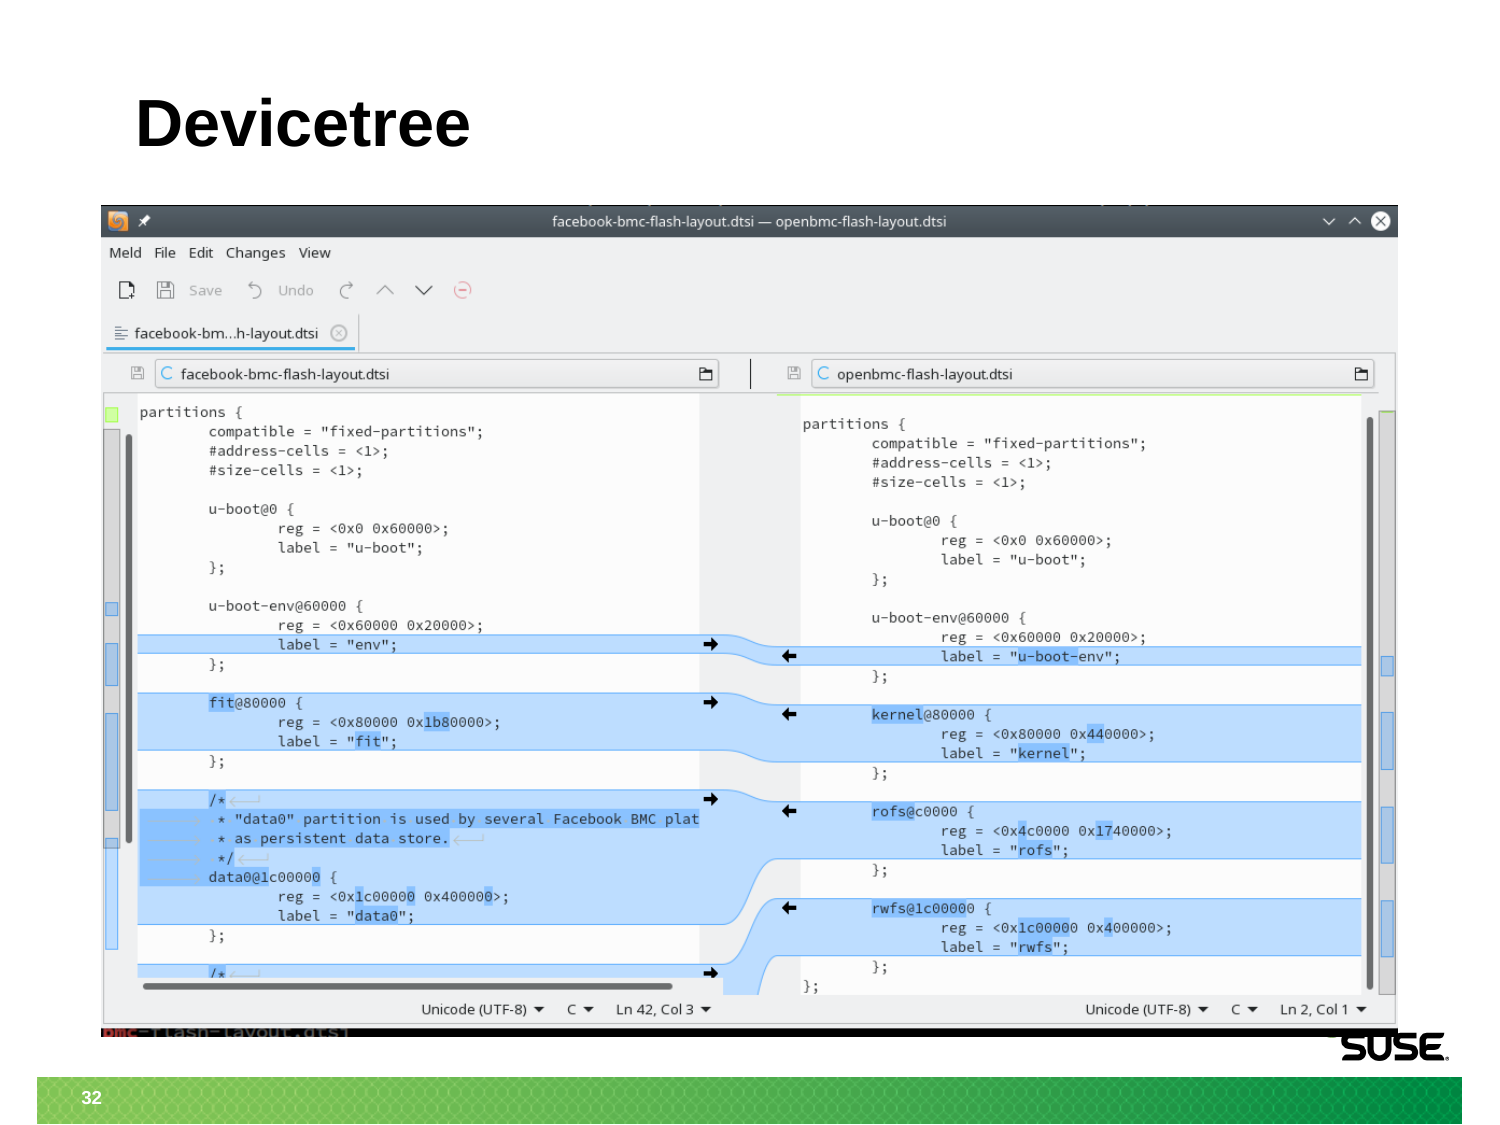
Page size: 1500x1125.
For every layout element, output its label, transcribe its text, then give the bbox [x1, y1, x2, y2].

picture [37, 1077, 1462, 1124]
title Devicetree [135, 41, 1372, 204]
picture [101, 205, 1449, 1061]
